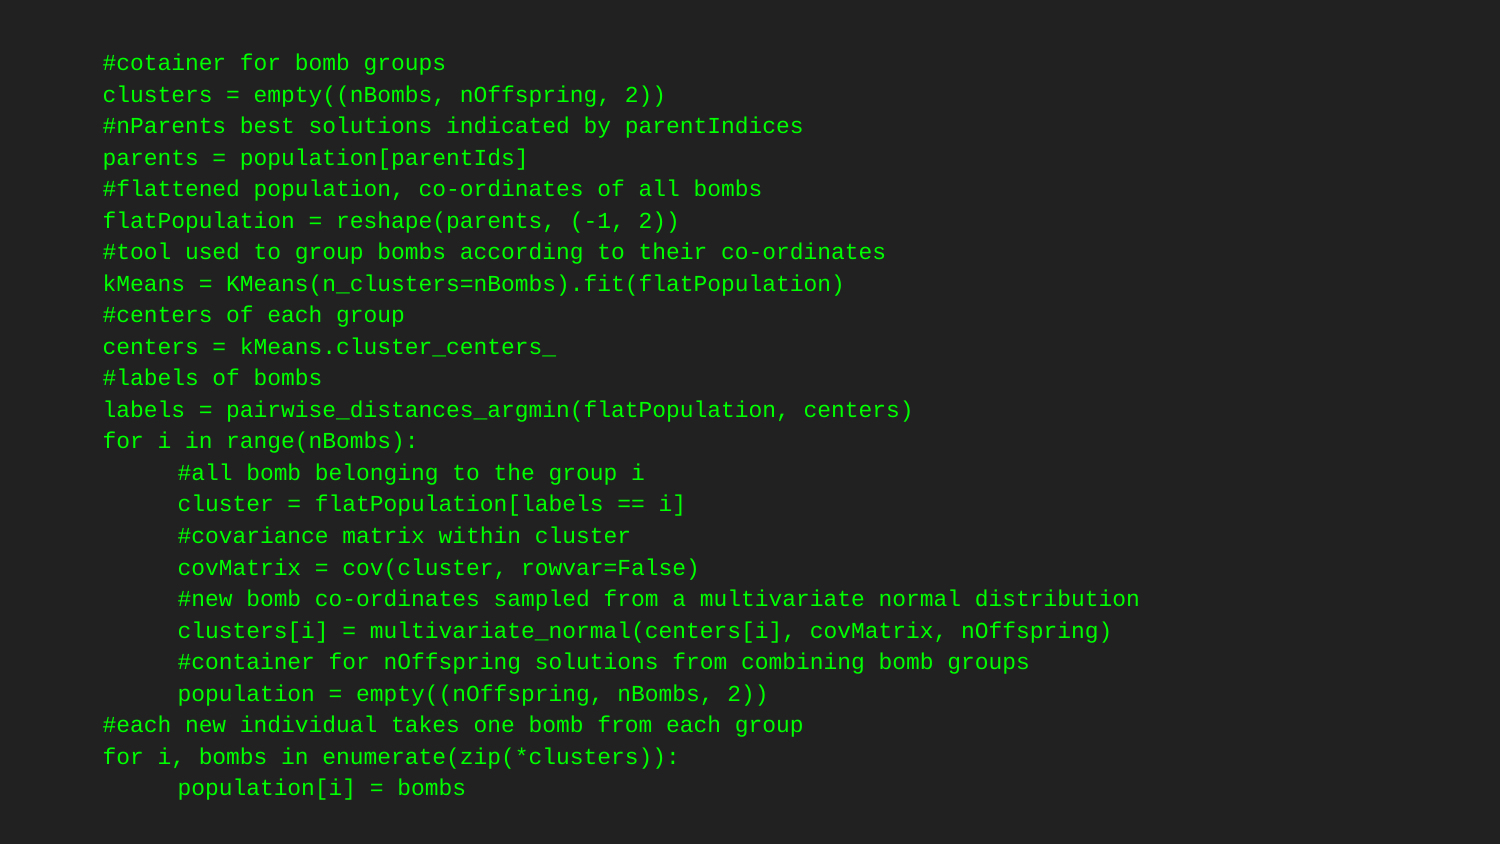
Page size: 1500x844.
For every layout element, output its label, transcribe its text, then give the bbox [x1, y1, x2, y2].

list #cotainer for bomb groups clusters = empty((nBombs, nOffspring, 2)) #nParents best solutions indicated by parentIndices parents = population[parentIds] #flattened population, co-ordinates of all bombs flatPopulation = reshape(parents, (-1, 2)) #tool used to group bombs according to their co-ordinates kMeans = KMeans(n_clusters=nBombs).fit(flatPopulation) #centers of each group centers = kMeans.cluster_centers_ #labels of bombs labels = pairwise_distances_argmin(flatPopulation, centers) for i in range(nBombs): #all bomb belonging to the group i cluster = flatPopulation[labels == i] #covariance matrix within cluster covMatrix = cov(cluster, rowvar=False) #new bomb co-ordinates sampled from a multivariate normal distribution clusters[i] = multivariate_normal(centers[i], covMatrix, nOffspring) #container for nOffspring solutions from combining bomb groups population = empty((nOffspring, nBombs, 2)) #each new individual takes one bomb from each group for i, bombs in enumerate(zip(*clusters)): population[i] = bombs [87, 0, 1500, 844]
